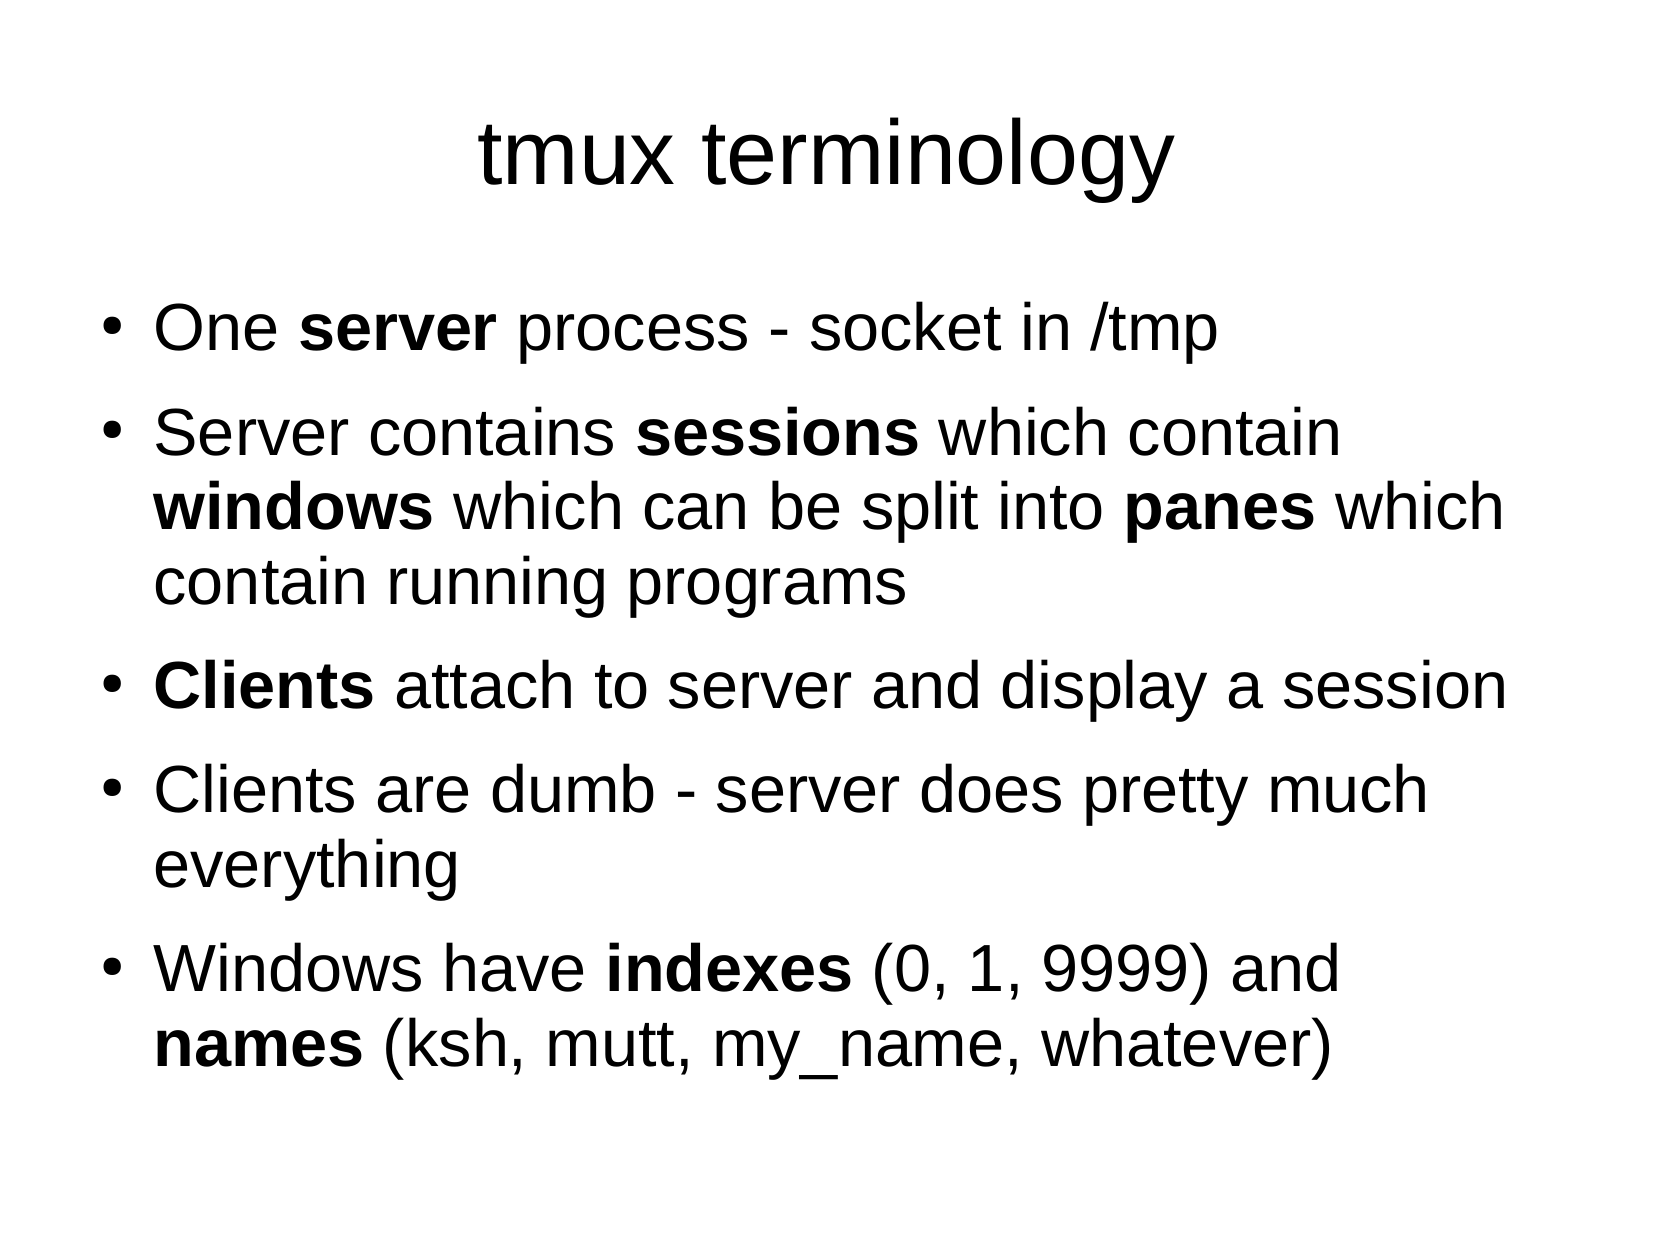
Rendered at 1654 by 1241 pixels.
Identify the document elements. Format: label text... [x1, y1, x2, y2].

title tmux terminology [82, 49, 1571, 257]
list One server process - socket in /tmp Server contains sessions which contain windows which can be split into panes which contain running programs Clients attach to server and display a session Clients are dumb - server does pretty much everything Windows have indexes (0, 1, 9999) and names (ksh, mutt, my_name, whatever) [82, 290, 1571, 1109]
